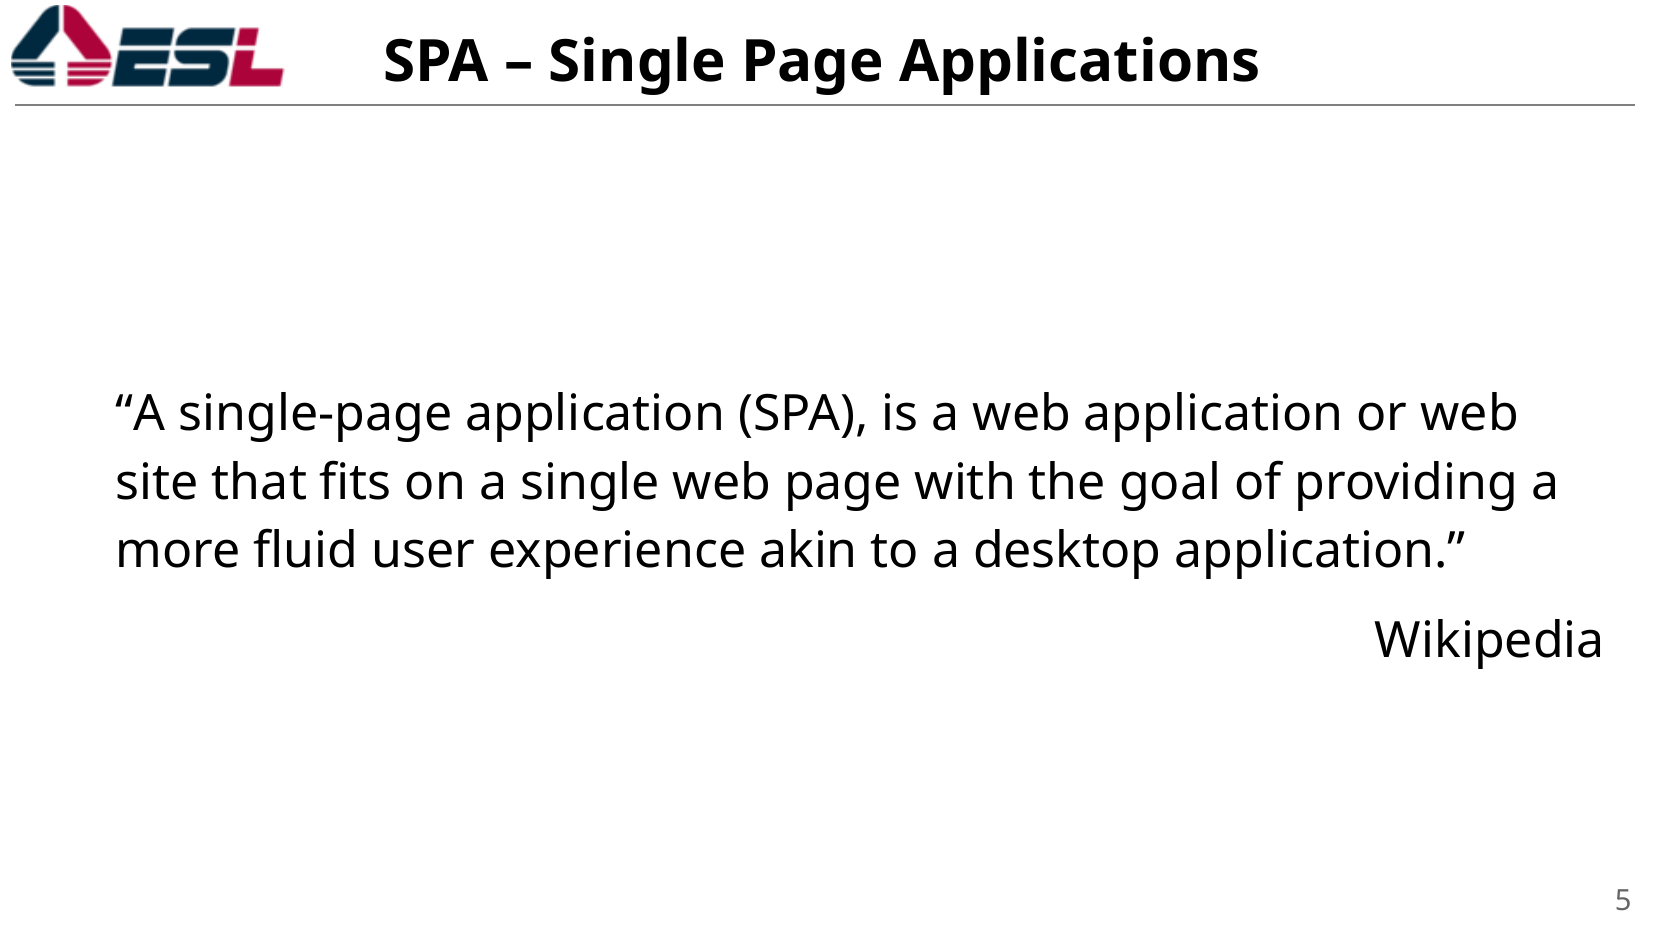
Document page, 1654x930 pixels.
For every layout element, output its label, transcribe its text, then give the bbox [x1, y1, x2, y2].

title SPA – Single Page Applications [335, 0, 1653, 103]
list “A single-page application (SPA), is a web application or web site that fits on a single web page with the goal of providing a more fluid user experience akin to a desktop application.” Wikipedia [45, 165, 1606, 886]
picture [11, 5, 288, 90]
